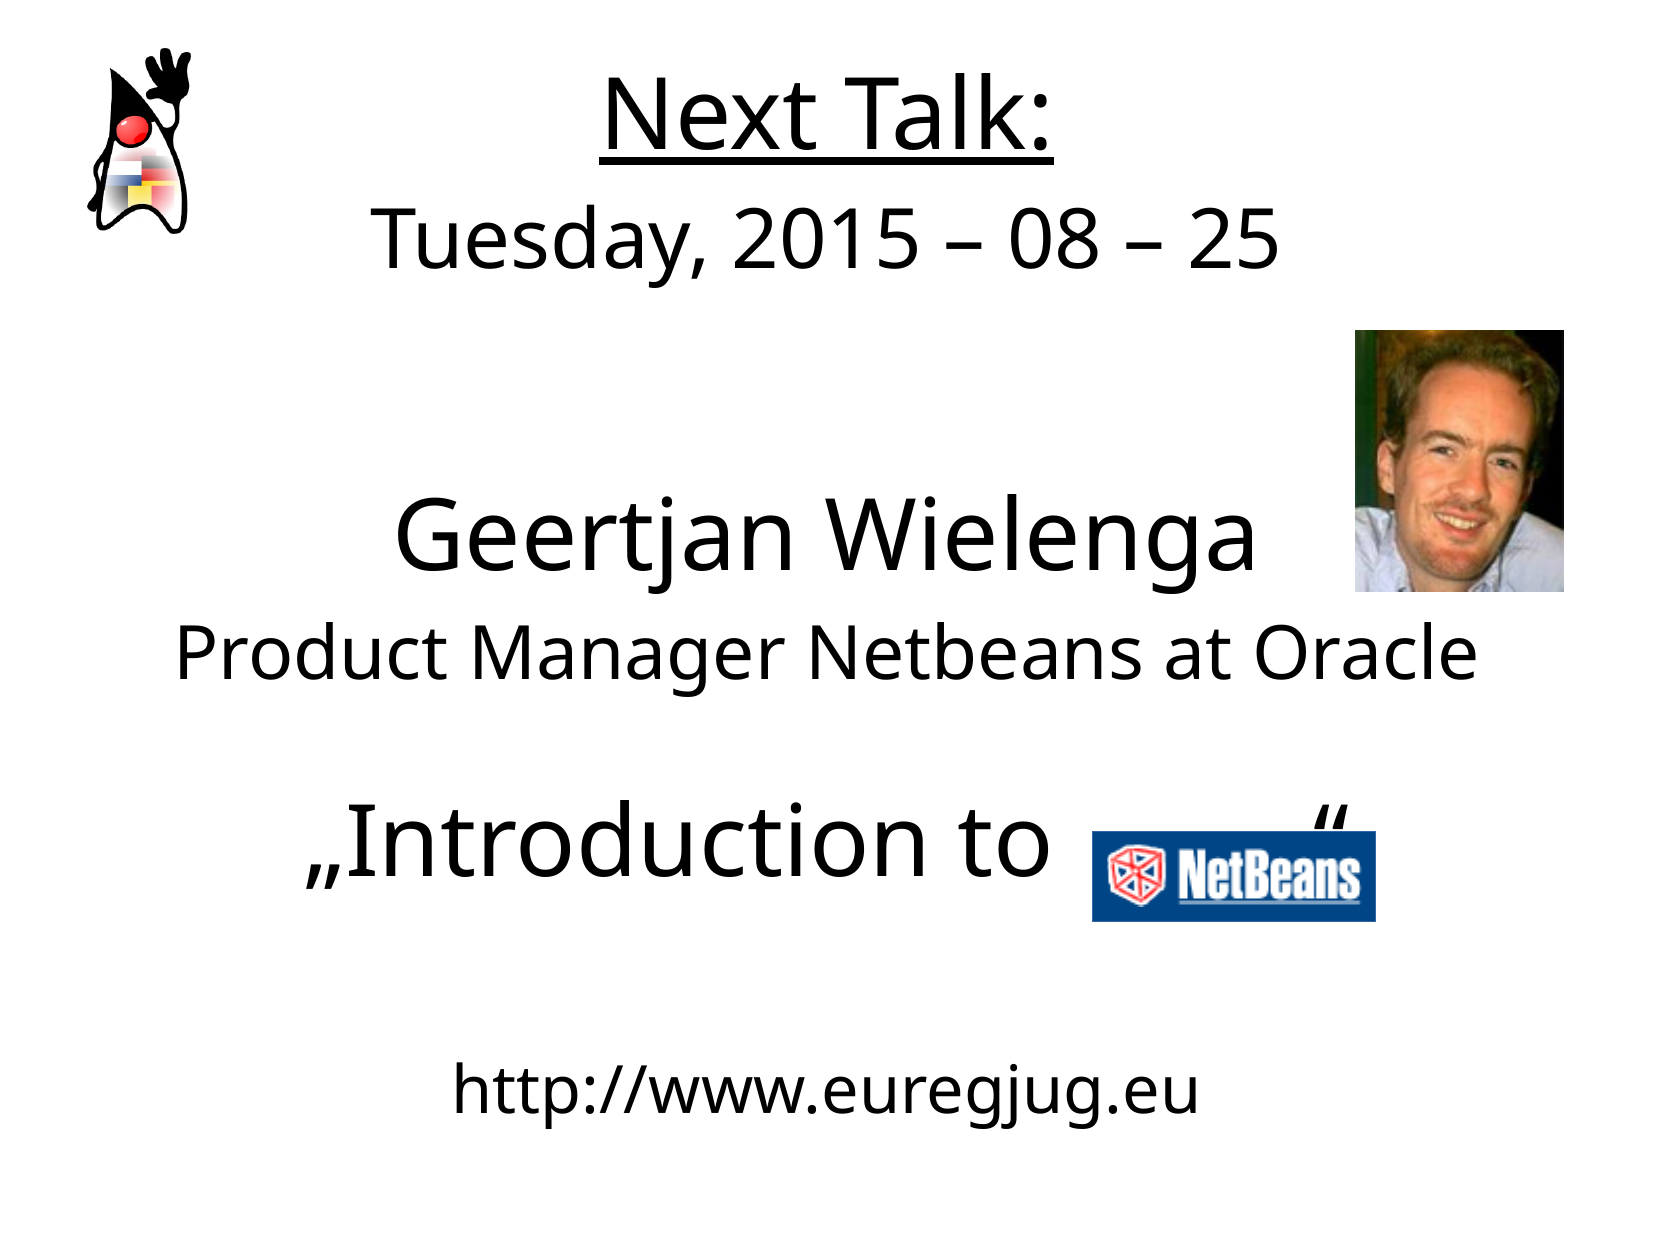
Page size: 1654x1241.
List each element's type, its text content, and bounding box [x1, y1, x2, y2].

picture [1355, 330, 1564, 592]
text_box Next Talk: Tuesday, 2015 – 08 – 25 Geertjan Wielenga Product Manager Netbeans at Oracle „Introduction to “ http://www.euregjug.eu [0, 35, 1654, 1205]
picture [1107, 843, 1364, 907]
text_box [1092, 831, 1376, 922]
picture [27, 23, 260, 256]
